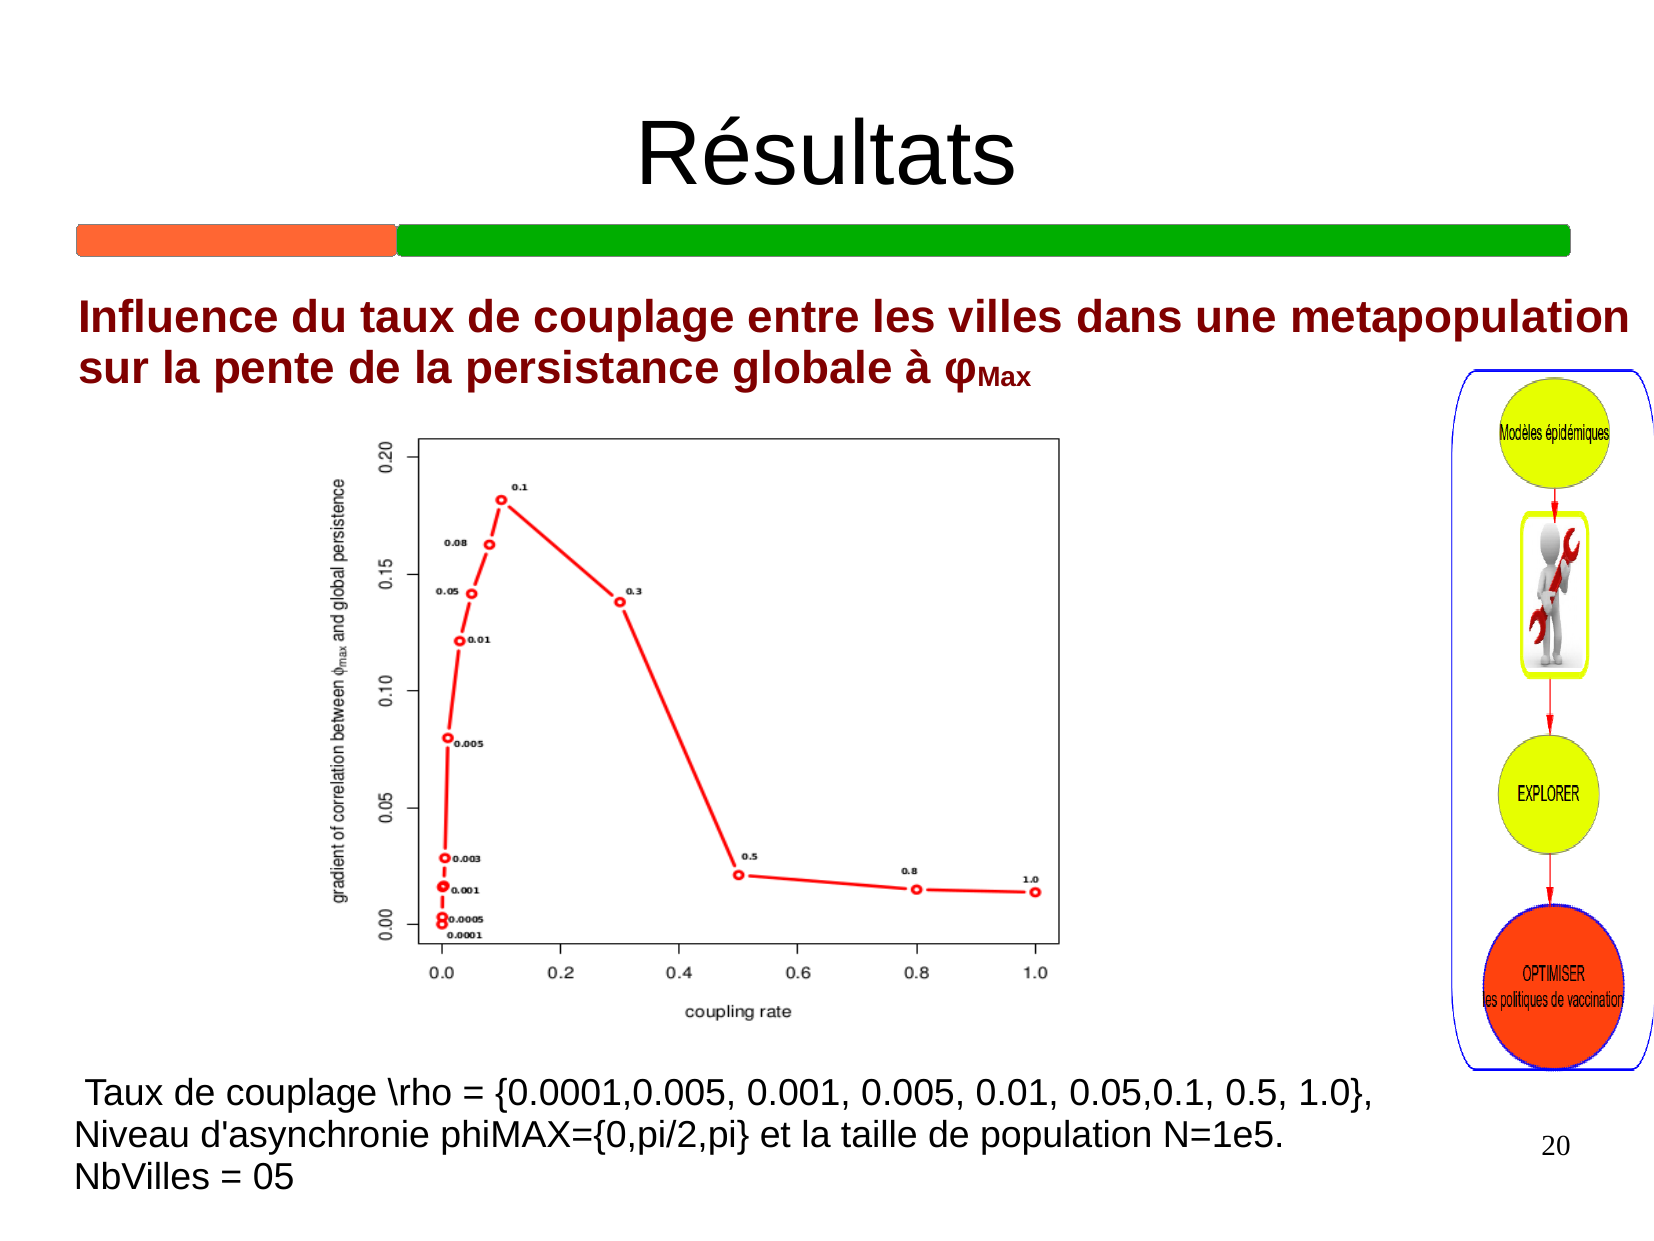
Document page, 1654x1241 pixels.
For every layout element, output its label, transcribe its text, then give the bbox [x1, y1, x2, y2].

text_box Taux de couplage \rho = {0.0001,0.005, 0.001, 0.005, 0.01, 0.05,0.1, 0.5, 1.0}, Niveau d'asynchronie phiMAX={0,pi/2,pi} et la taille de population N=1e5. NbVilles = 05 [59, 1063, 1389, 1205]
picture [330, 425, 1075, 1028]
text_box Influence du taux de couplage entre les villes dans une metapopulation sur la pente de la persistance globale à φMax [63, 283, 1654, 415]
title Résultats [82, 49, 1571, 228]
picture [1447, 366, 1654, 1075]
text_box [76, 224, 1571, 257]
